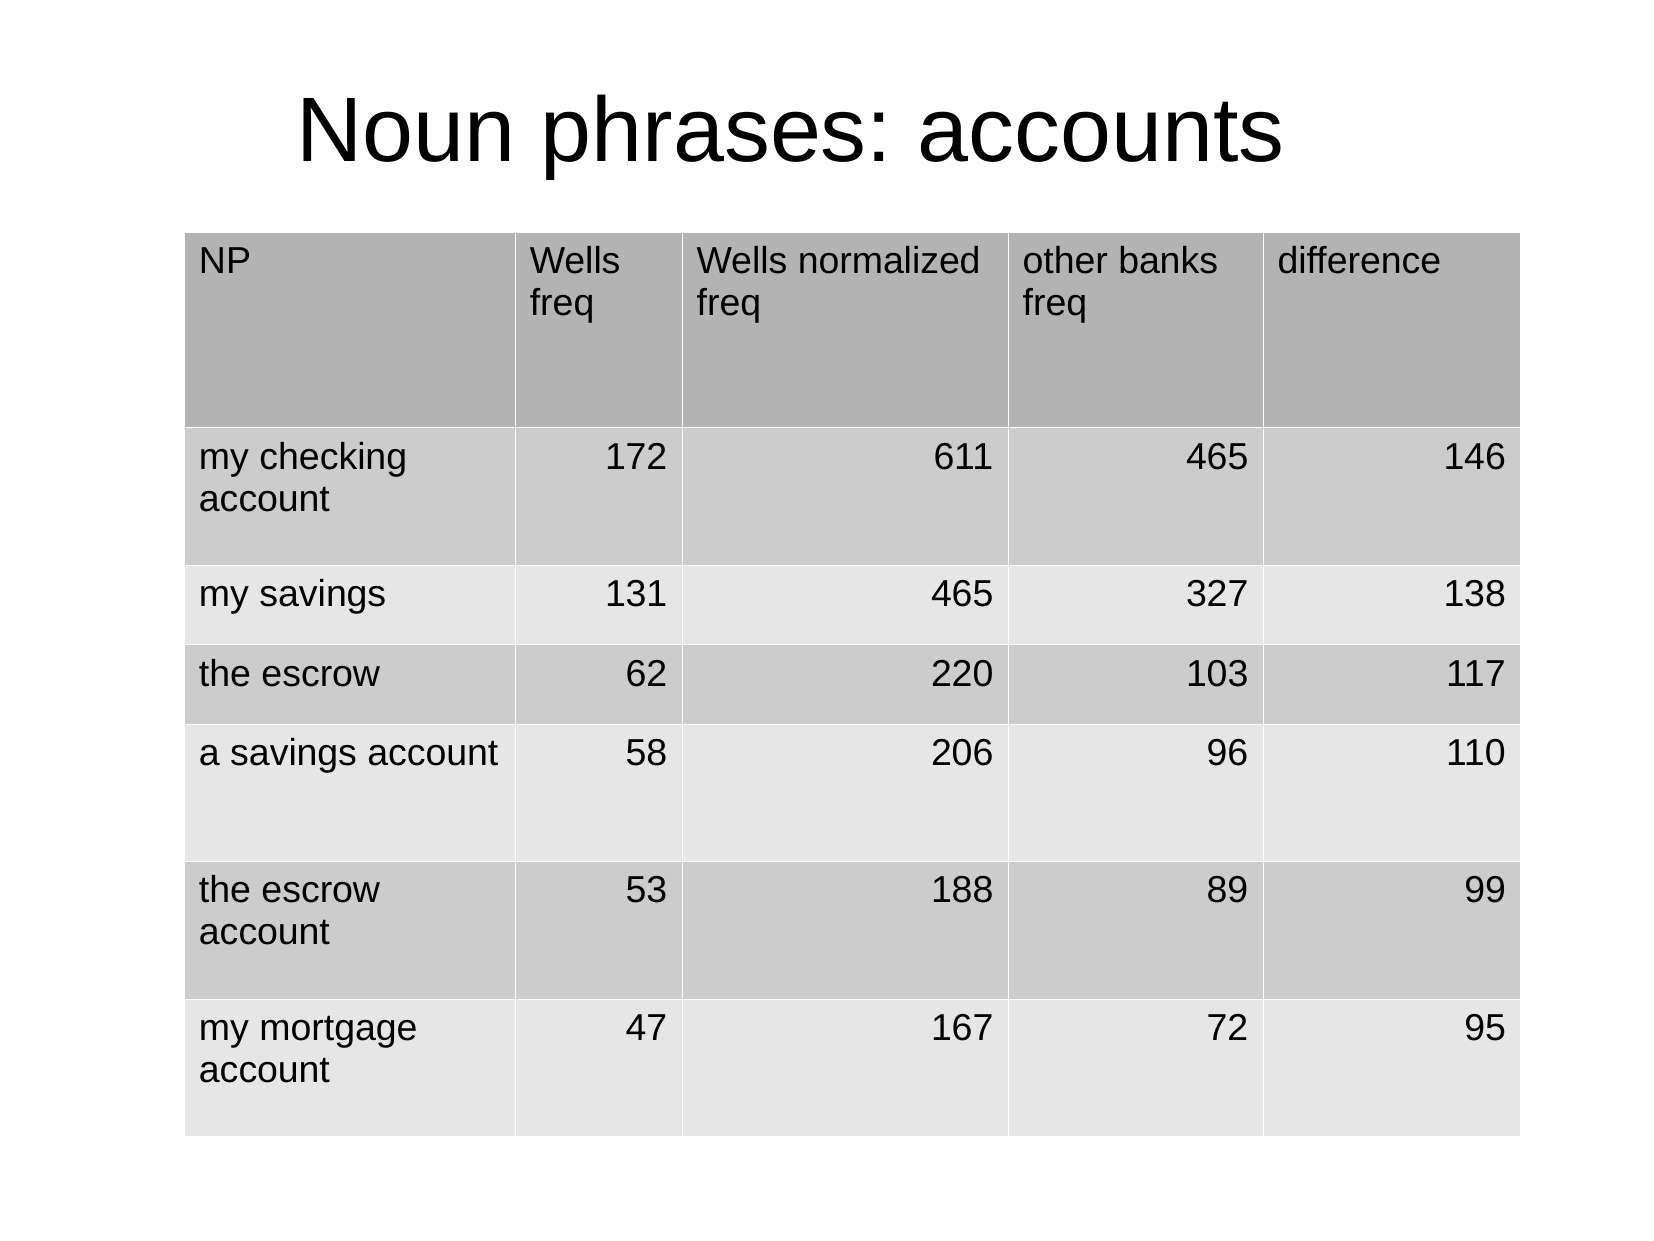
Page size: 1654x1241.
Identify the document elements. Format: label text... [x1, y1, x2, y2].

table_cell 188 [683, 862, 1008, 999]
table_cell 89 [1009, 862, 1263, 999]
table_cell 53 [516, 862, 682, 999]
table_cell 103 [1009, 645, 1263, 724]
table_cell 138 [1264, 566, 1520, 644]
table_cell 72 [1009, 1000, 1263, 1136]
table_cell 62 [516, 645, 682, 724]
table_header NP [185, 233, 515, 427]
table_cell my checking account [185, 428, 515, 565]
table_cell 167 [683, 1000, 1008, 1136]
table_cell 465 [1009, 428, 1263, 565]
table_cell my savings [185, 566, 515, 644]
table_cell 611 [683, 428, 1008, 565]
table_cell 206 [683, 725, 1008, 861]
table_cell 95 [1264, 1000, 1520, 1136]
table_cell a savings account [185, 725, 515, 861]
table_header Wells normalized freq [683, 233, 1008, 427]
table_cell 146 [1264, 428, 1520, 565]
table_cell 99 [1264, 862, 1520, 999]
table_cell 47 [516, 1000, 682, 1136]
table_cell 131 [516, 566, 682, 644]
table_cell 117 [1264, 645, 1520, 724]
table_cell my mortgage account [185, 1000, 515, 1136]
table_cell 220 [683, 645, 1008, 724]
table_header other banks freq [1009, 233, 1263, 427]
table_cell 58 [516, 725, 682, 861]
table_cell 96 [1009, 725, 1263, 861]
table_cell the escrow [185, 645, 515, 724]
title Noun phrases: accounts [82, 49, 1501, 211]
table_cell the escrow account [185, 862, 515, 999]
table_cell 465 [683, 566, 1008, 644]
table_cell 172 [516, 428, 682, 565]
table_cell 327 [1009, 566, 1263, 644]
table_cell 110 [1264, 725, 1520, 861]
table_header Wells freq [516, 233, 682, 427]
table_header difference [1264, 233, 1520, 427]
